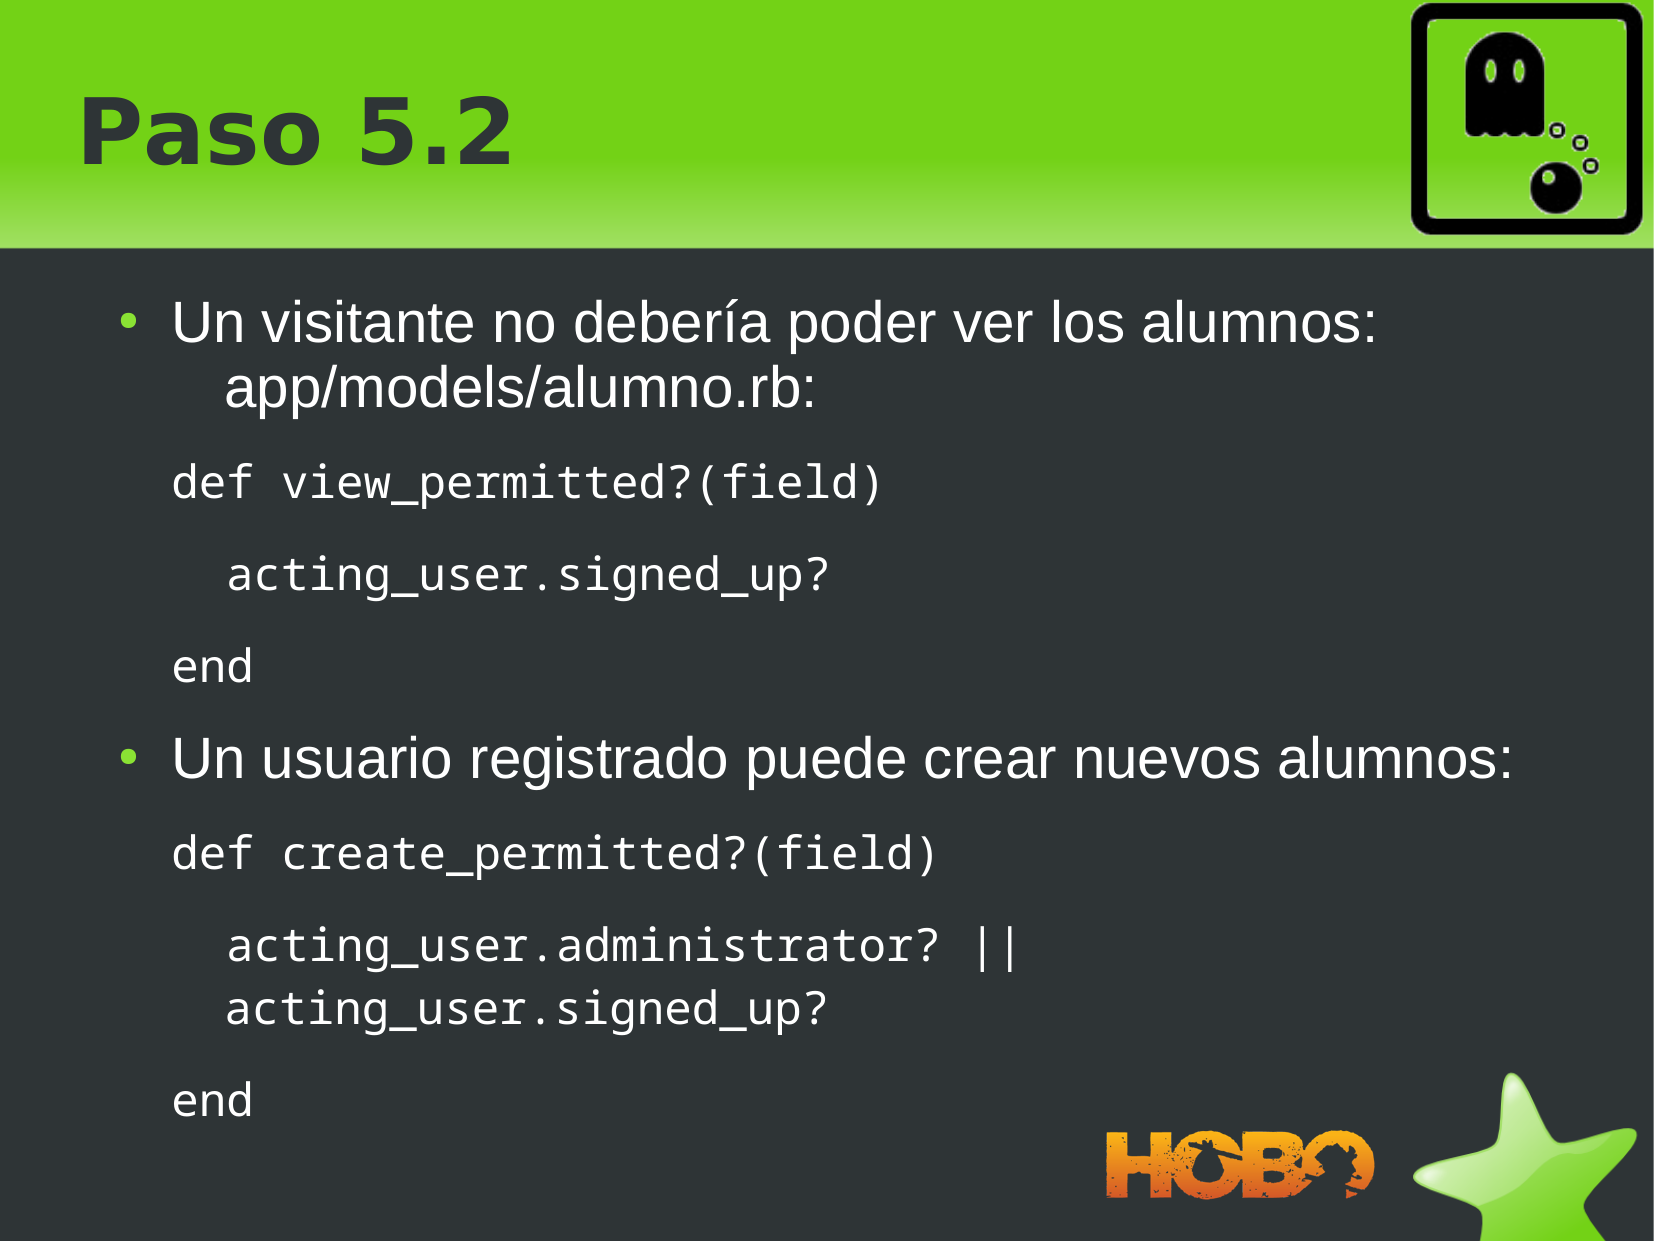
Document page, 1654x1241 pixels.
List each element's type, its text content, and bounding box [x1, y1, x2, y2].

list Un visitante no debería poder ver los alumnos: app/models/alumno.rb: def view_permitted?(field) acting_user.signed_up? end Un usuario registrado puede crear nuevos alumnos: def create_permitted?(field) acting_user.administrator? || acting_user.signed_up? end [82, 290, 1571, 1094]
picture [0, 0, 1654, 1241]
title Paso 5.2 [76, 36, 1565, 229]
